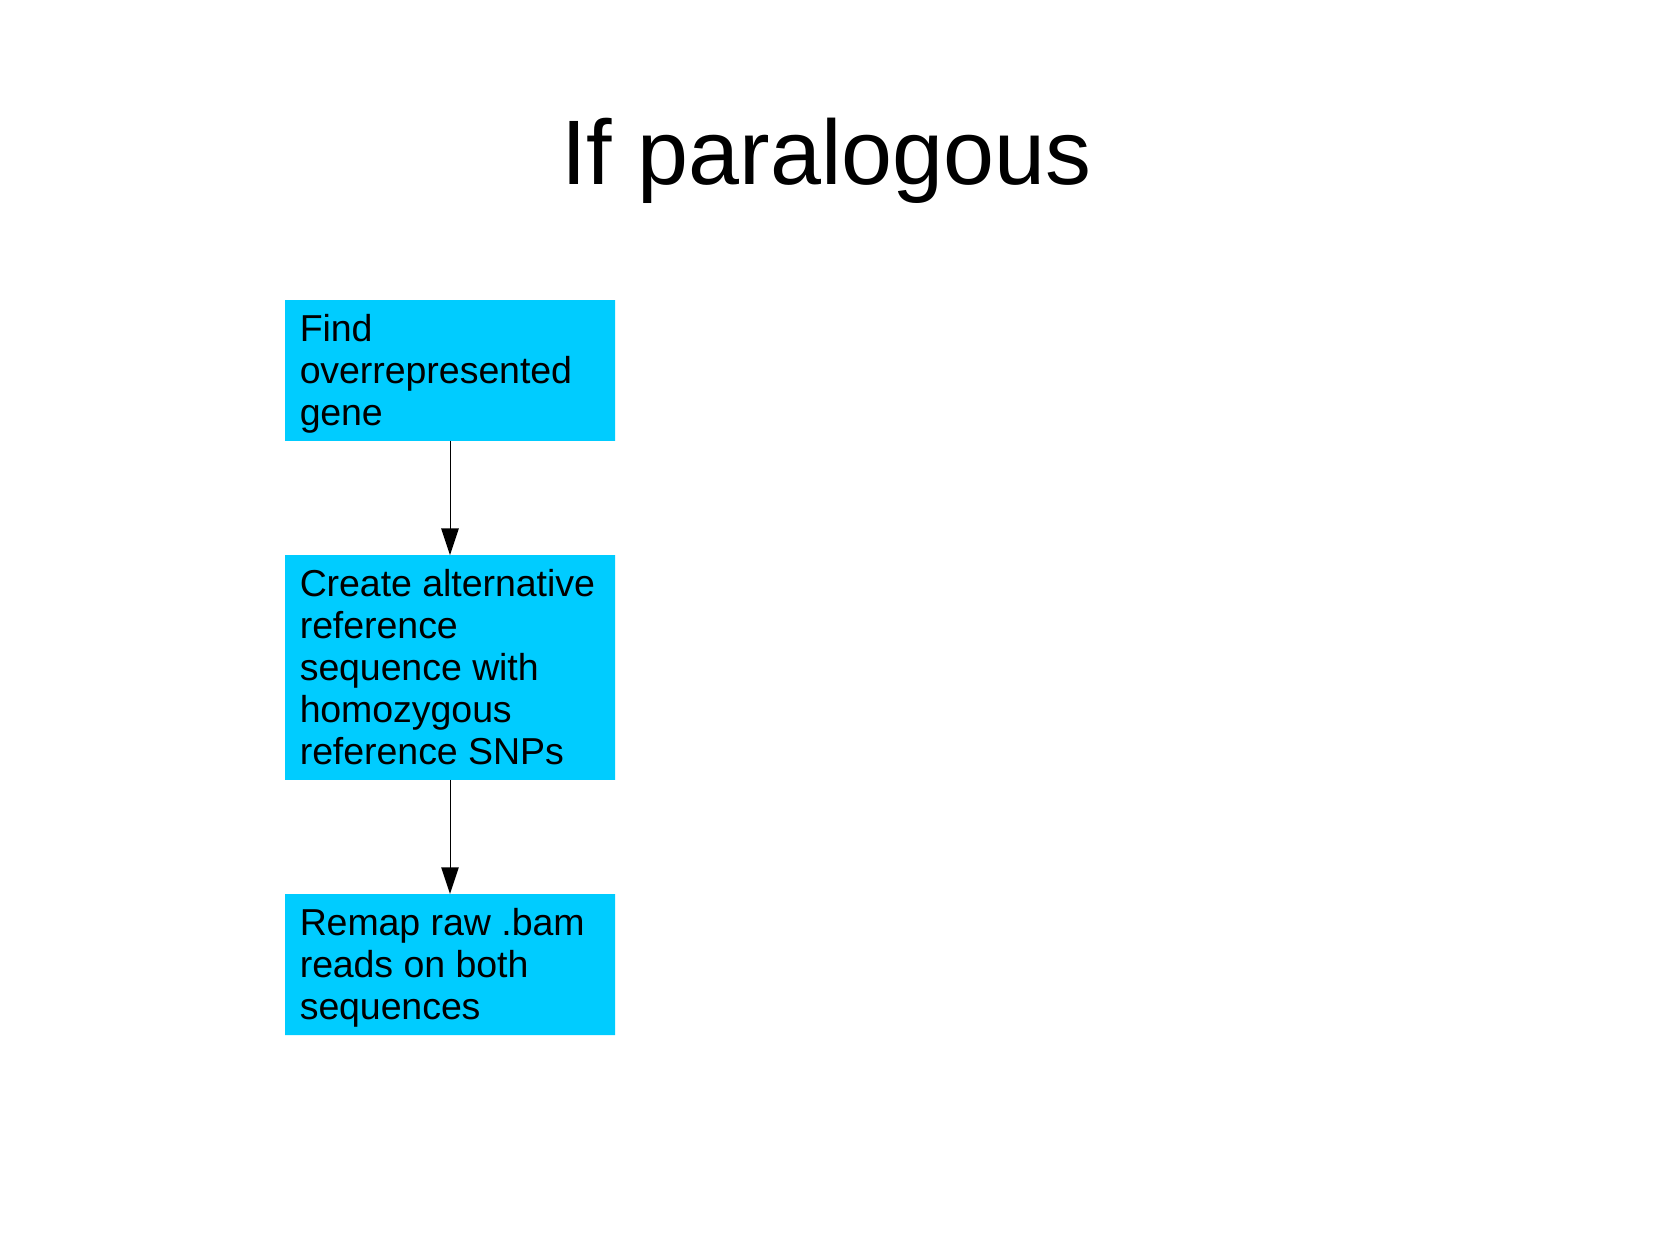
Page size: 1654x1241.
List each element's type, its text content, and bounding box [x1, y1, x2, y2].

text_box Find overrepresented gene [285, 300, 616, 441]
title If paralogous [82, 49, 1571, 257]
text_box Create alternative reference sequence with homozygous reference SNPs [285, 555, 616, 780]
text_box Remap raw .bam reads on both sequences [285, 894, 616, 1036]
